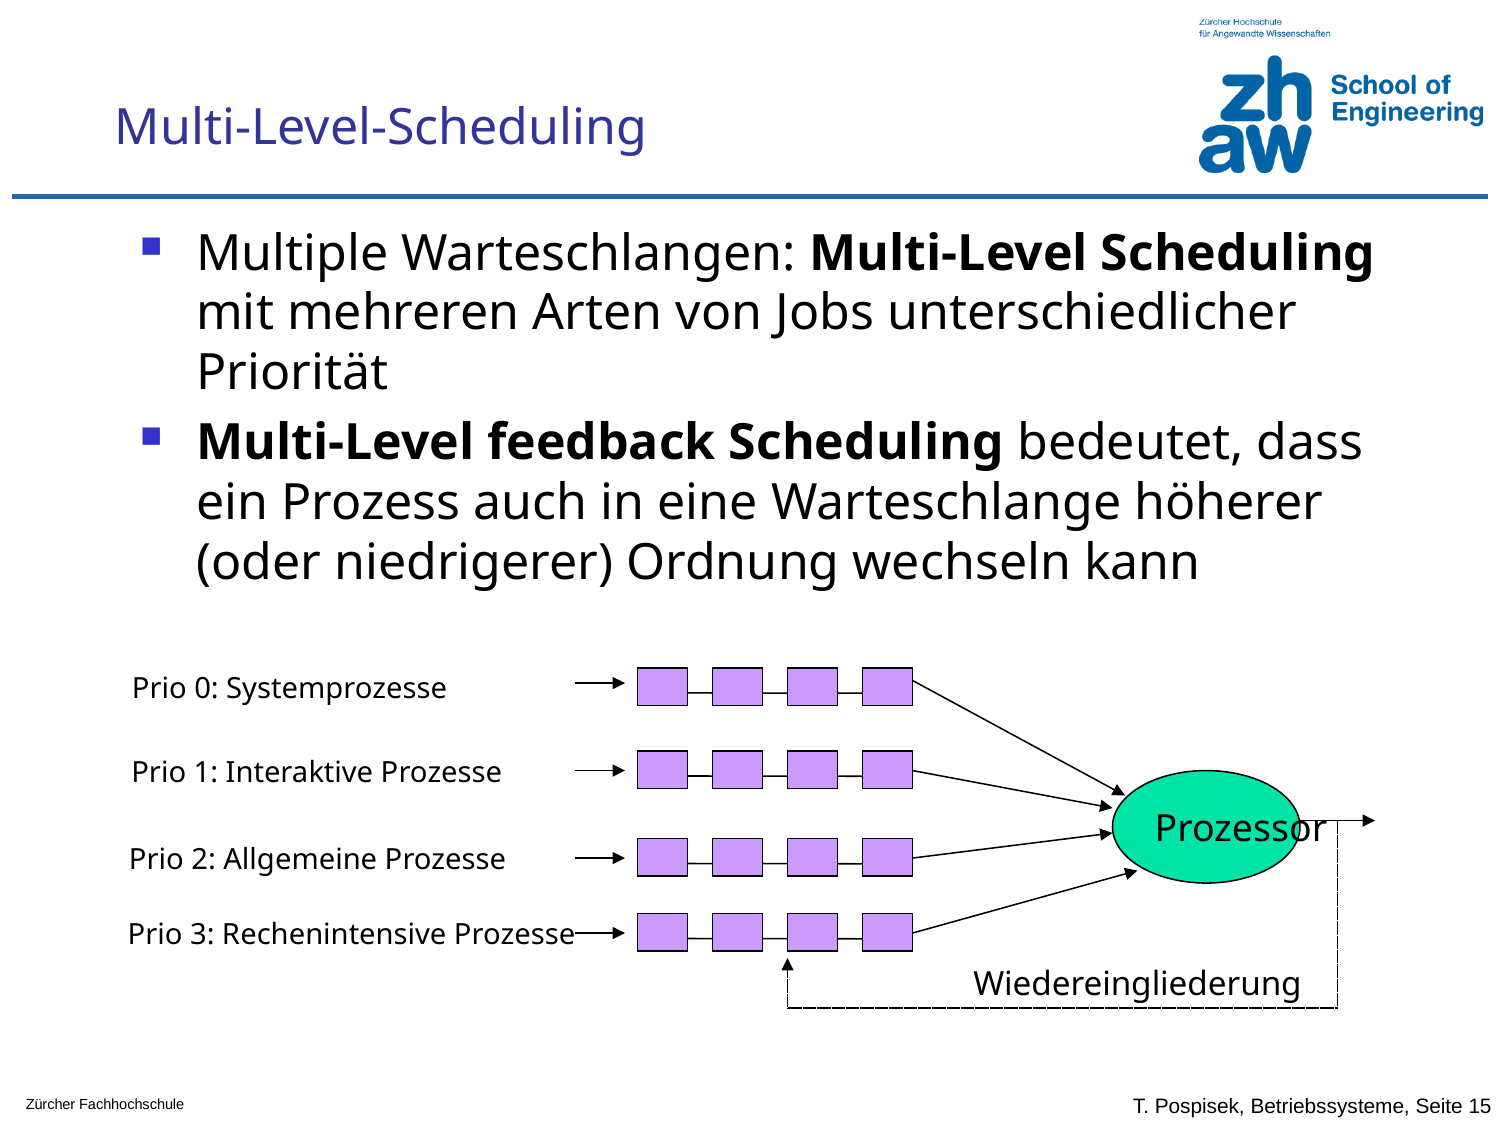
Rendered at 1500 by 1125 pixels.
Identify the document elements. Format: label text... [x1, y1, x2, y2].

text_box [637, 838, 688, 876]
text_box [787, 913, 838, 951]
text_box Prio 1: Interaktive Prozesse [116, 745, 518, 796]
text_box Wiedereingliederung [958, 954, 1318, 1010]
text_box Prio 2: Allgemeine Prozesse [114, 833, 522, 883]
text_box [787, 667, 838, 706]
text_box [637, 667, 688, 706]
title Multi-Level-Scheduling [99, 50, 1379, 163]
text_box [862, 751, 913, 789]
text_box [862, 838, 913, 876]
text_box [787, 751, 838, 789]
text_box [712, 751, 763, 789]
text_box [712, 913, 763, 951]
text_box [862, 667, 913, 706]
text_box [787, 838, 838, 876]
picture [1199, 19, 1483, 173]
text_box [862, 913, 913, 951]
text_box [637, 751, 688, 789]
text_box [712, 667, 763, 706]
text_box Prozessor [1112, 770, 1300, 884]
text_box Prio 0: Systemprozesse [117, 662, 463, 713]
list Multiple Warteschlangen: Multi-Level Scheduling mit mehreren Arten von Jobs unterschiedlicher Priorität Multi-Level feedback Scheduling bedeutet, dass ein Prozess auch in eine Warteschlange höherer (oder niedrigerer) Ordnung wechseln kann [125, 212, 1400, 600]
text_box [712, 838, 763, 876]
text_box Prio 3: Rechenintensive Prozesse [113, 908, 591, 958]
text_box [637, 913, 688, 951]
